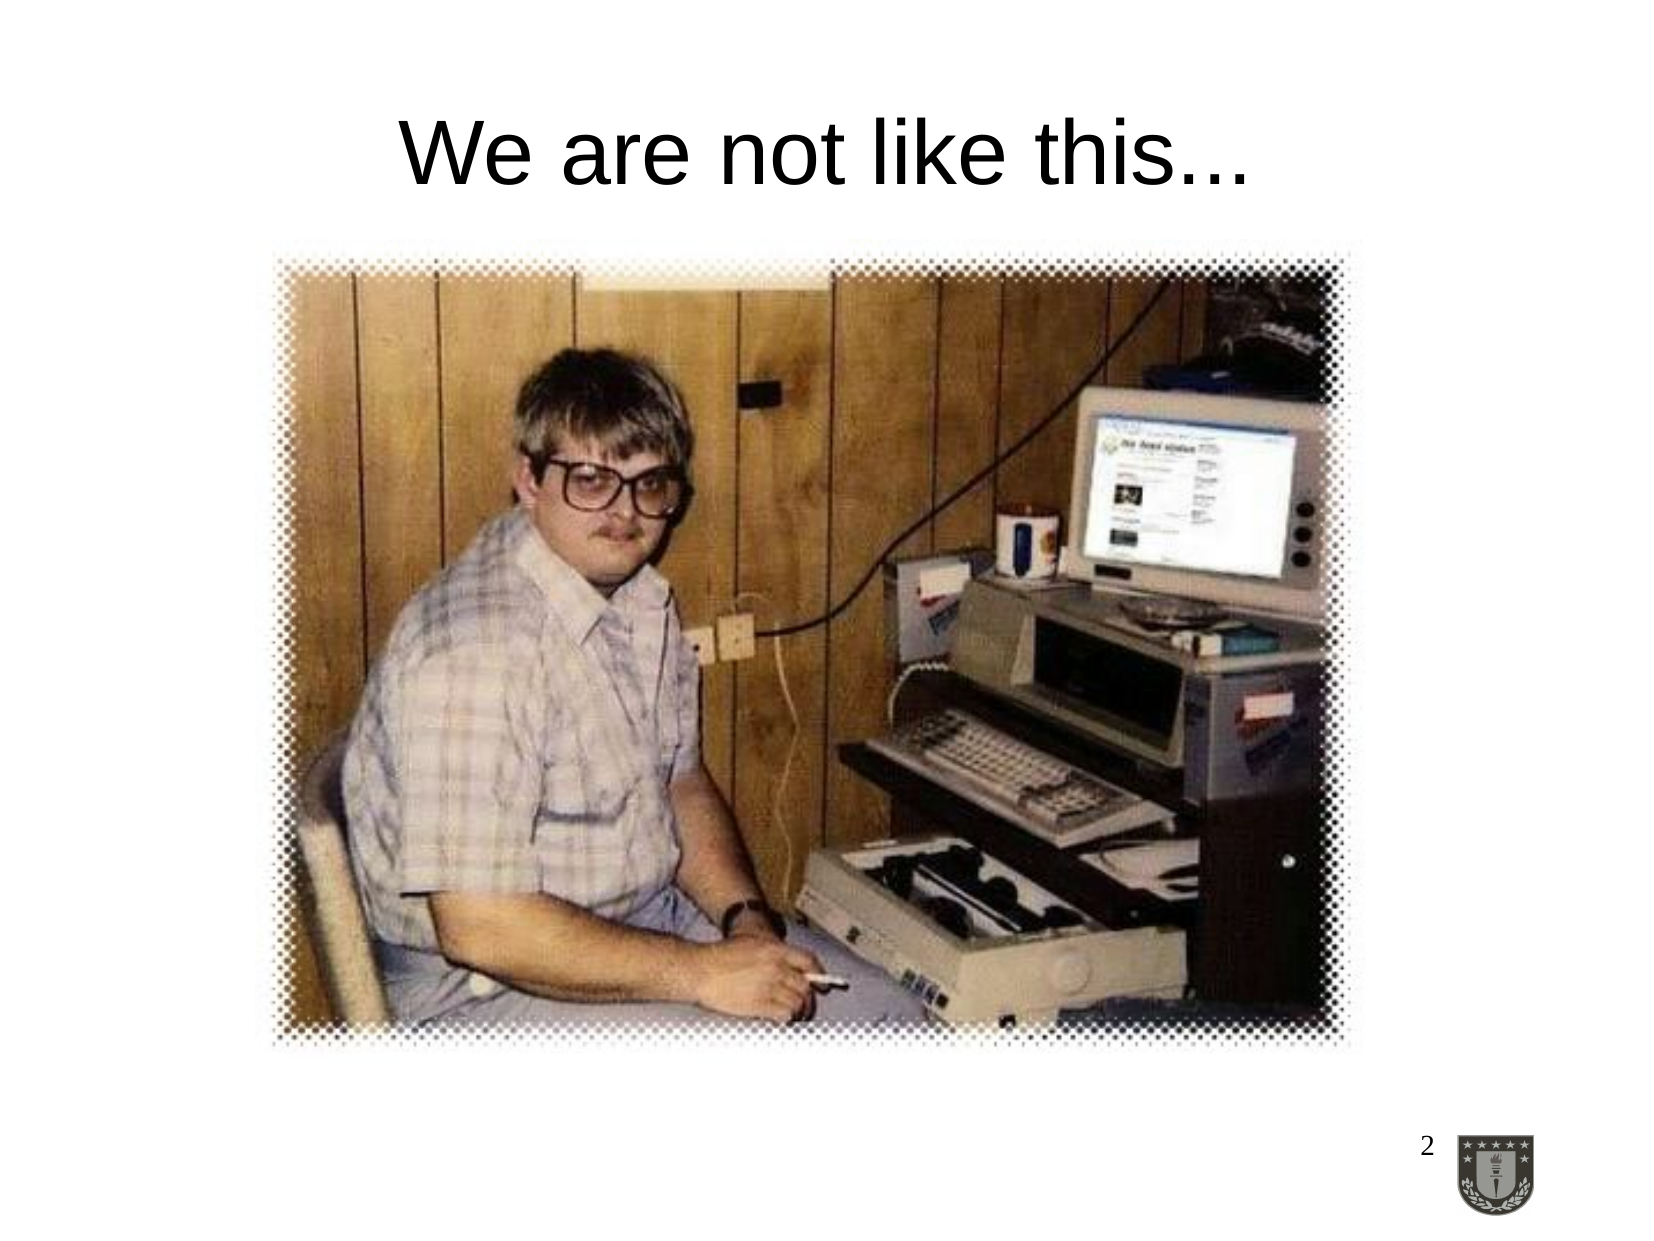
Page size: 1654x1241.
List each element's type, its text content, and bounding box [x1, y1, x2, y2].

title We are not like this... [82, 49, 1571, 257]
picture [255, 239, 1365, 1063]
picture [1457, 1135, 1534, 1216]
